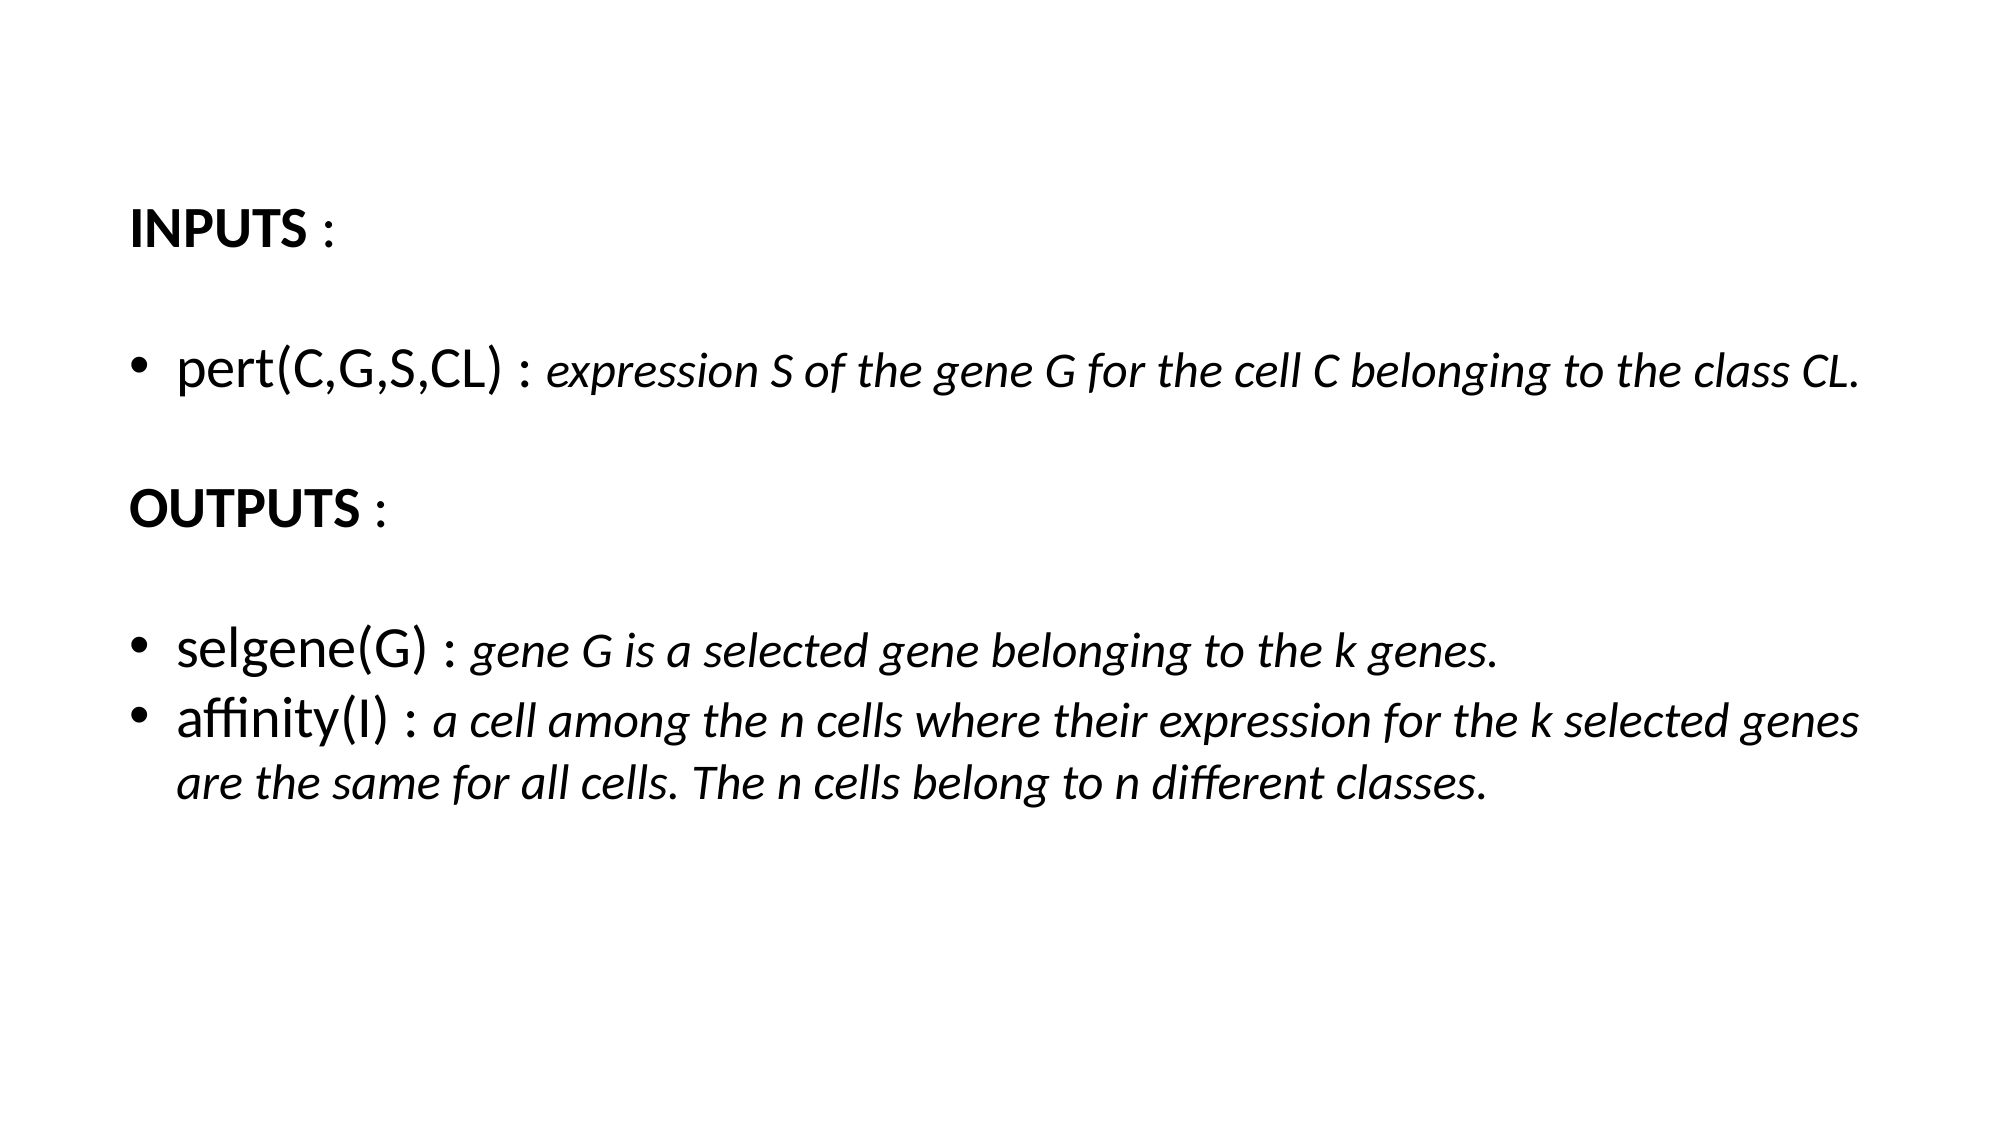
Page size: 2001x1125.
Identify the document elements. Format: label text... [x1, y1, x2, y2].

text_box INPUTS : pert(C,G,S,CL) : expression S of the gene G for the cell C belonging to the class CL. OUTPUTS : selgene(G) : gene G is a selected gene belonging to the k genes. affinity(I) : a cell among the n cells where their expression for the k selected genes are the same for all cells. The n cells belong to n different classes. [114, 182, 1886, 817]
